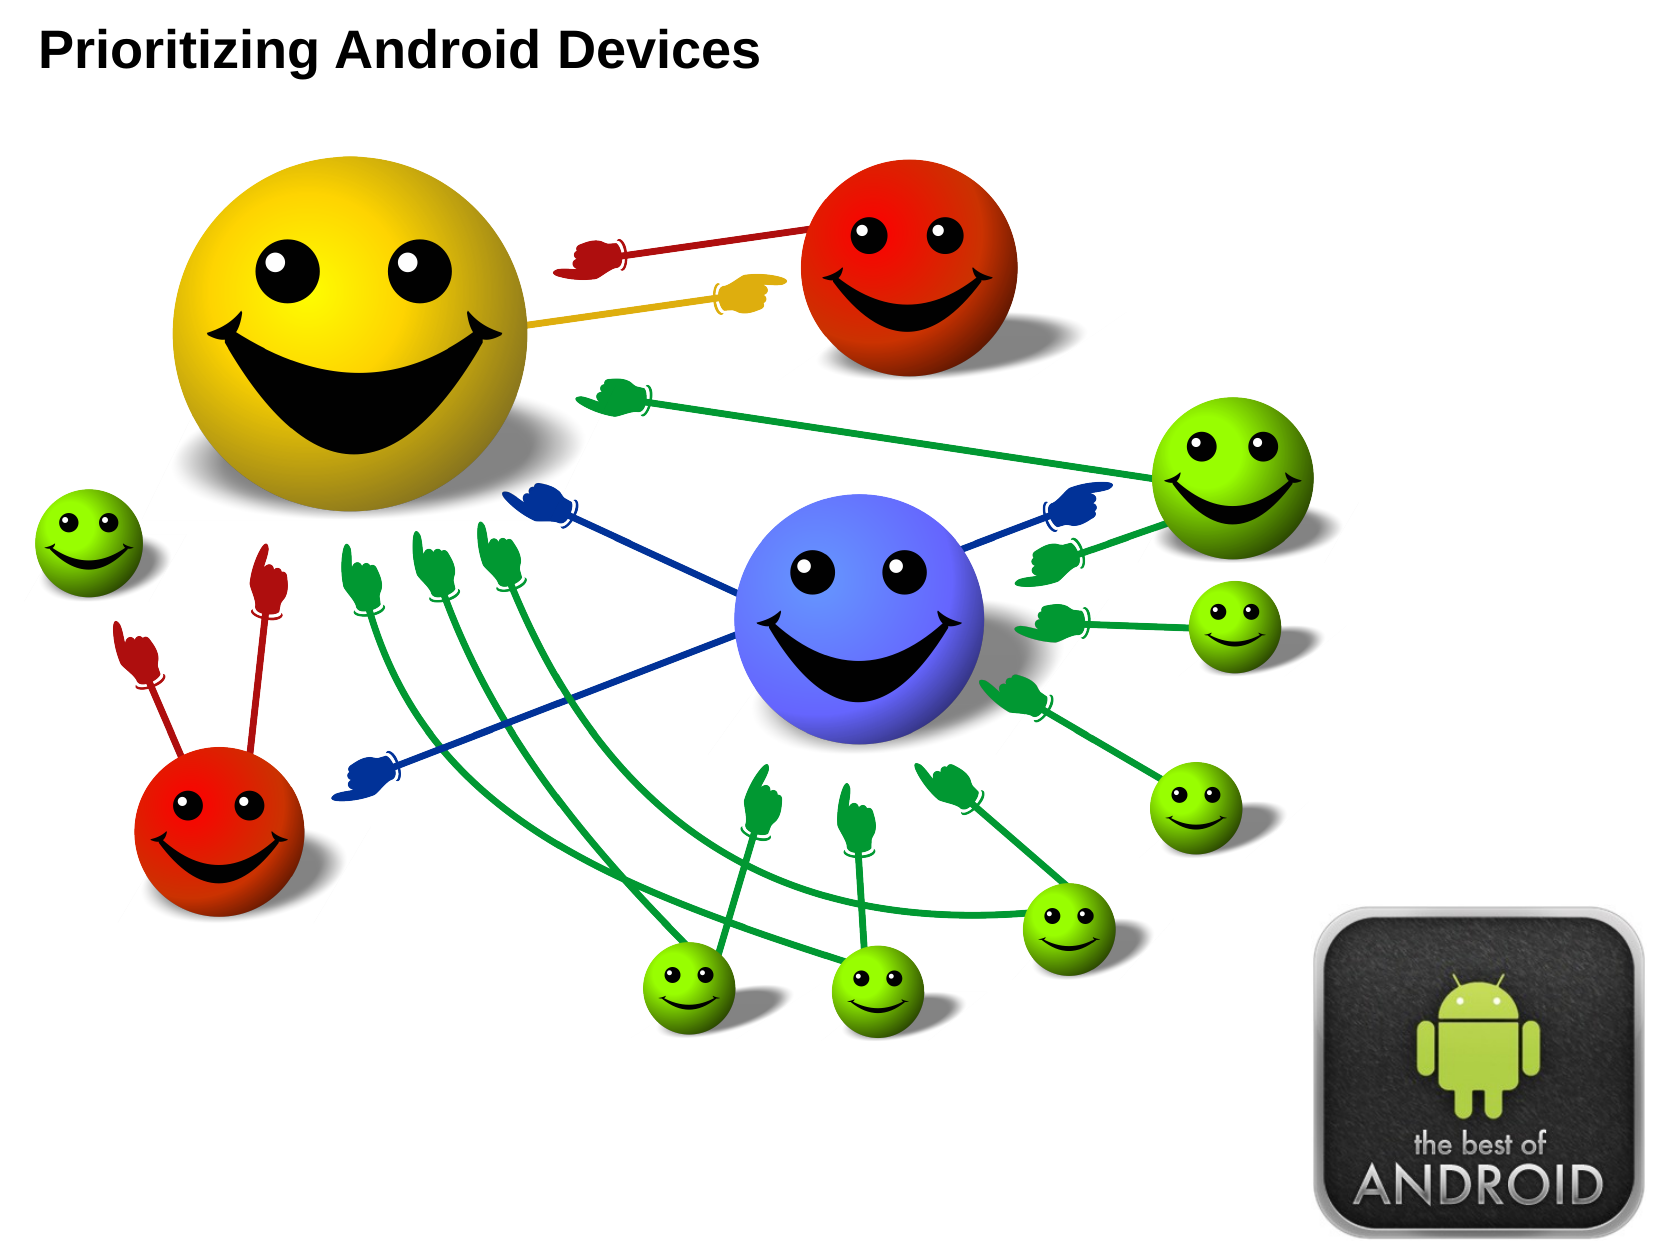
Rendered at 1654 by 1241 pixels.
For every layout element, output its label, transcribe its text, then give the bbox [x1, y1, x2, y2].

text_box Prioritizing Android Devices [23, 11, 804, 88]
picture [24, 156, 1647, 1241]
